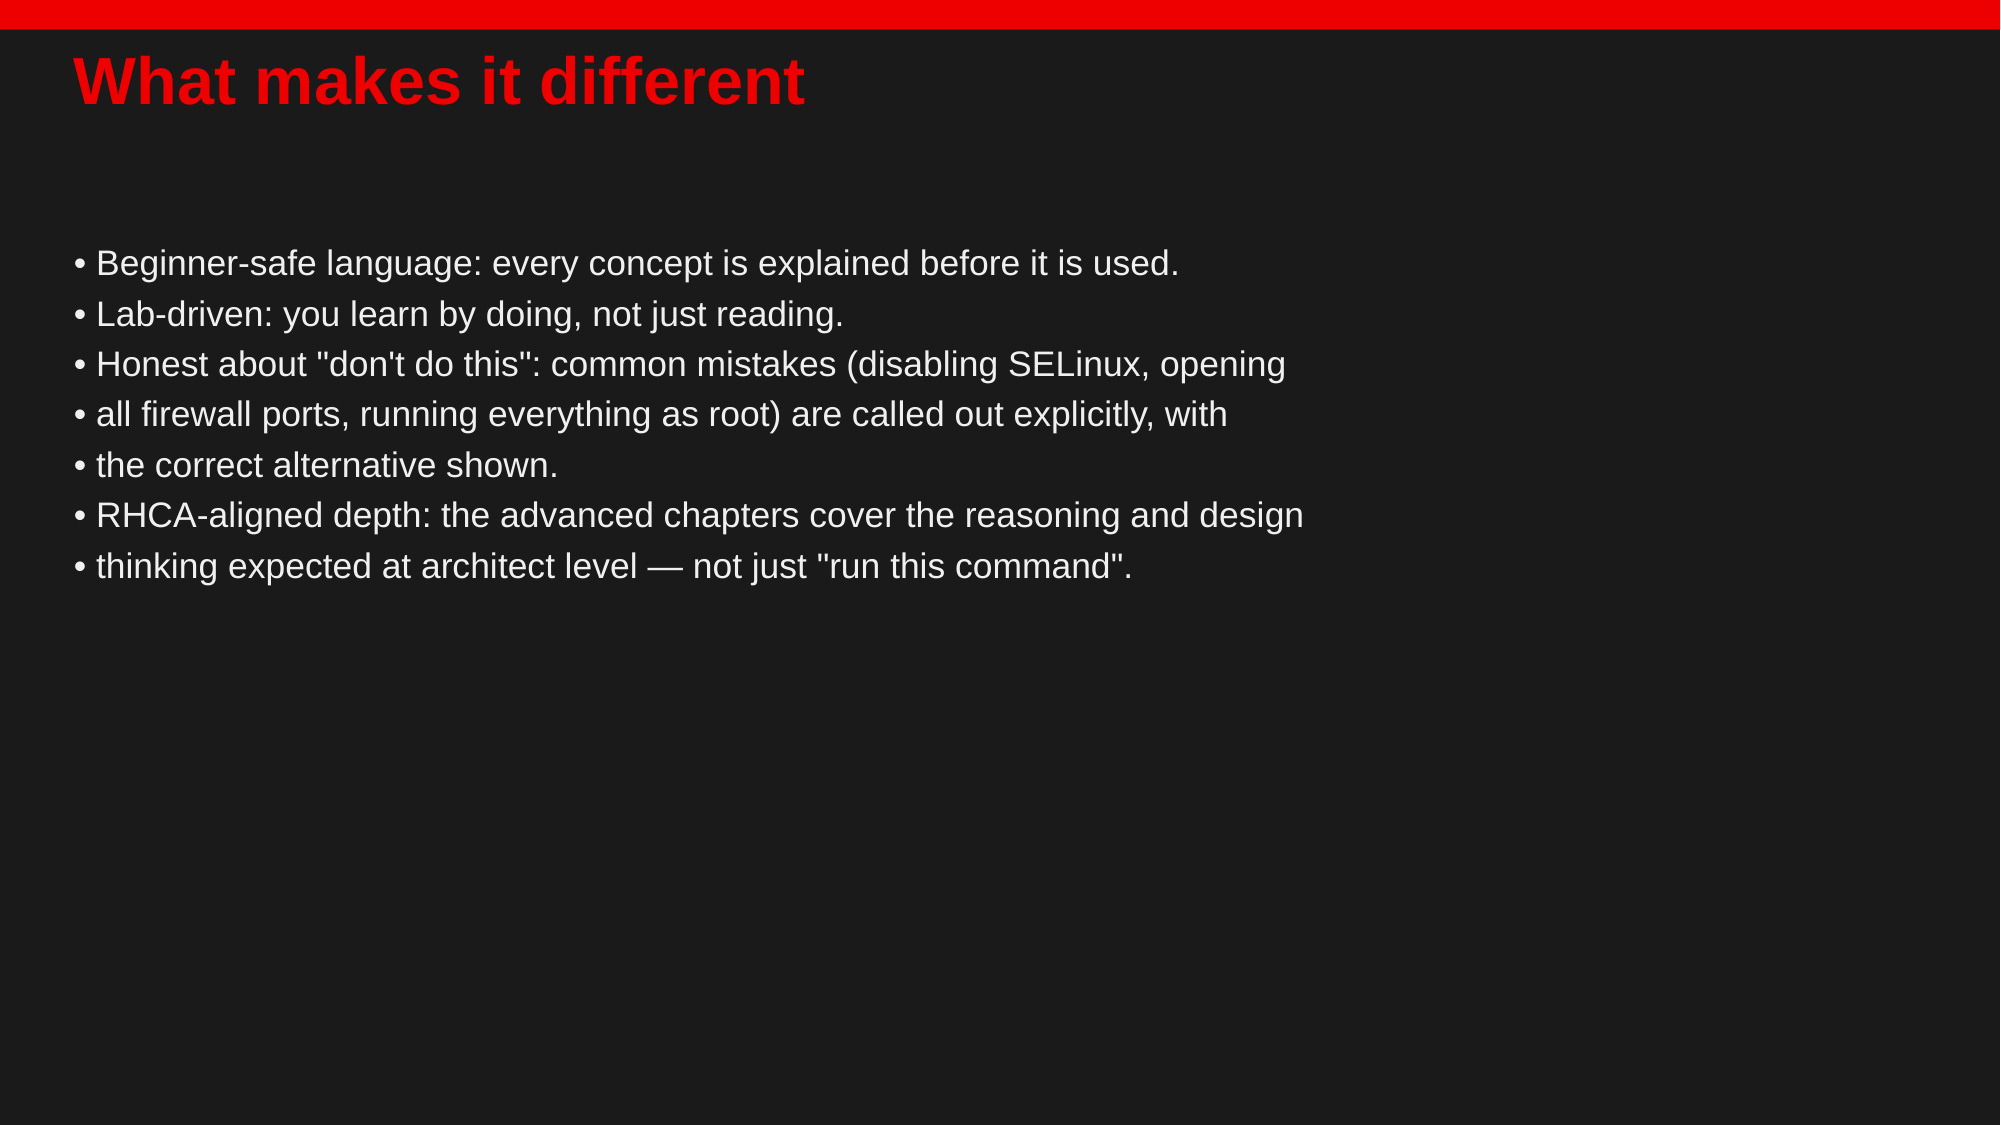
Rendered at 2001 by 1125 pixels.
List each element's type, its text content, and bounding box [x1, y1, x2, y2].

text_box • Beginner-safe language: every concept is explained before it is used. • Lab-driven: you learn by doing, not just reading. • Honest about "don't do this": common mistakes (disabling SELinux, opening • all firewall ports, running everything as root) are called out explicitly, with • the correct alternative shown. • RHCA-aligned depth: the advanced chapters cover the reasoning and design • thinking expected at architect level — not just "run this command". [59, 236, 1942, 1037]
text_box What makes it different [59, 36, 1942, 208]
text_box [0, 0, 2001, 30]
